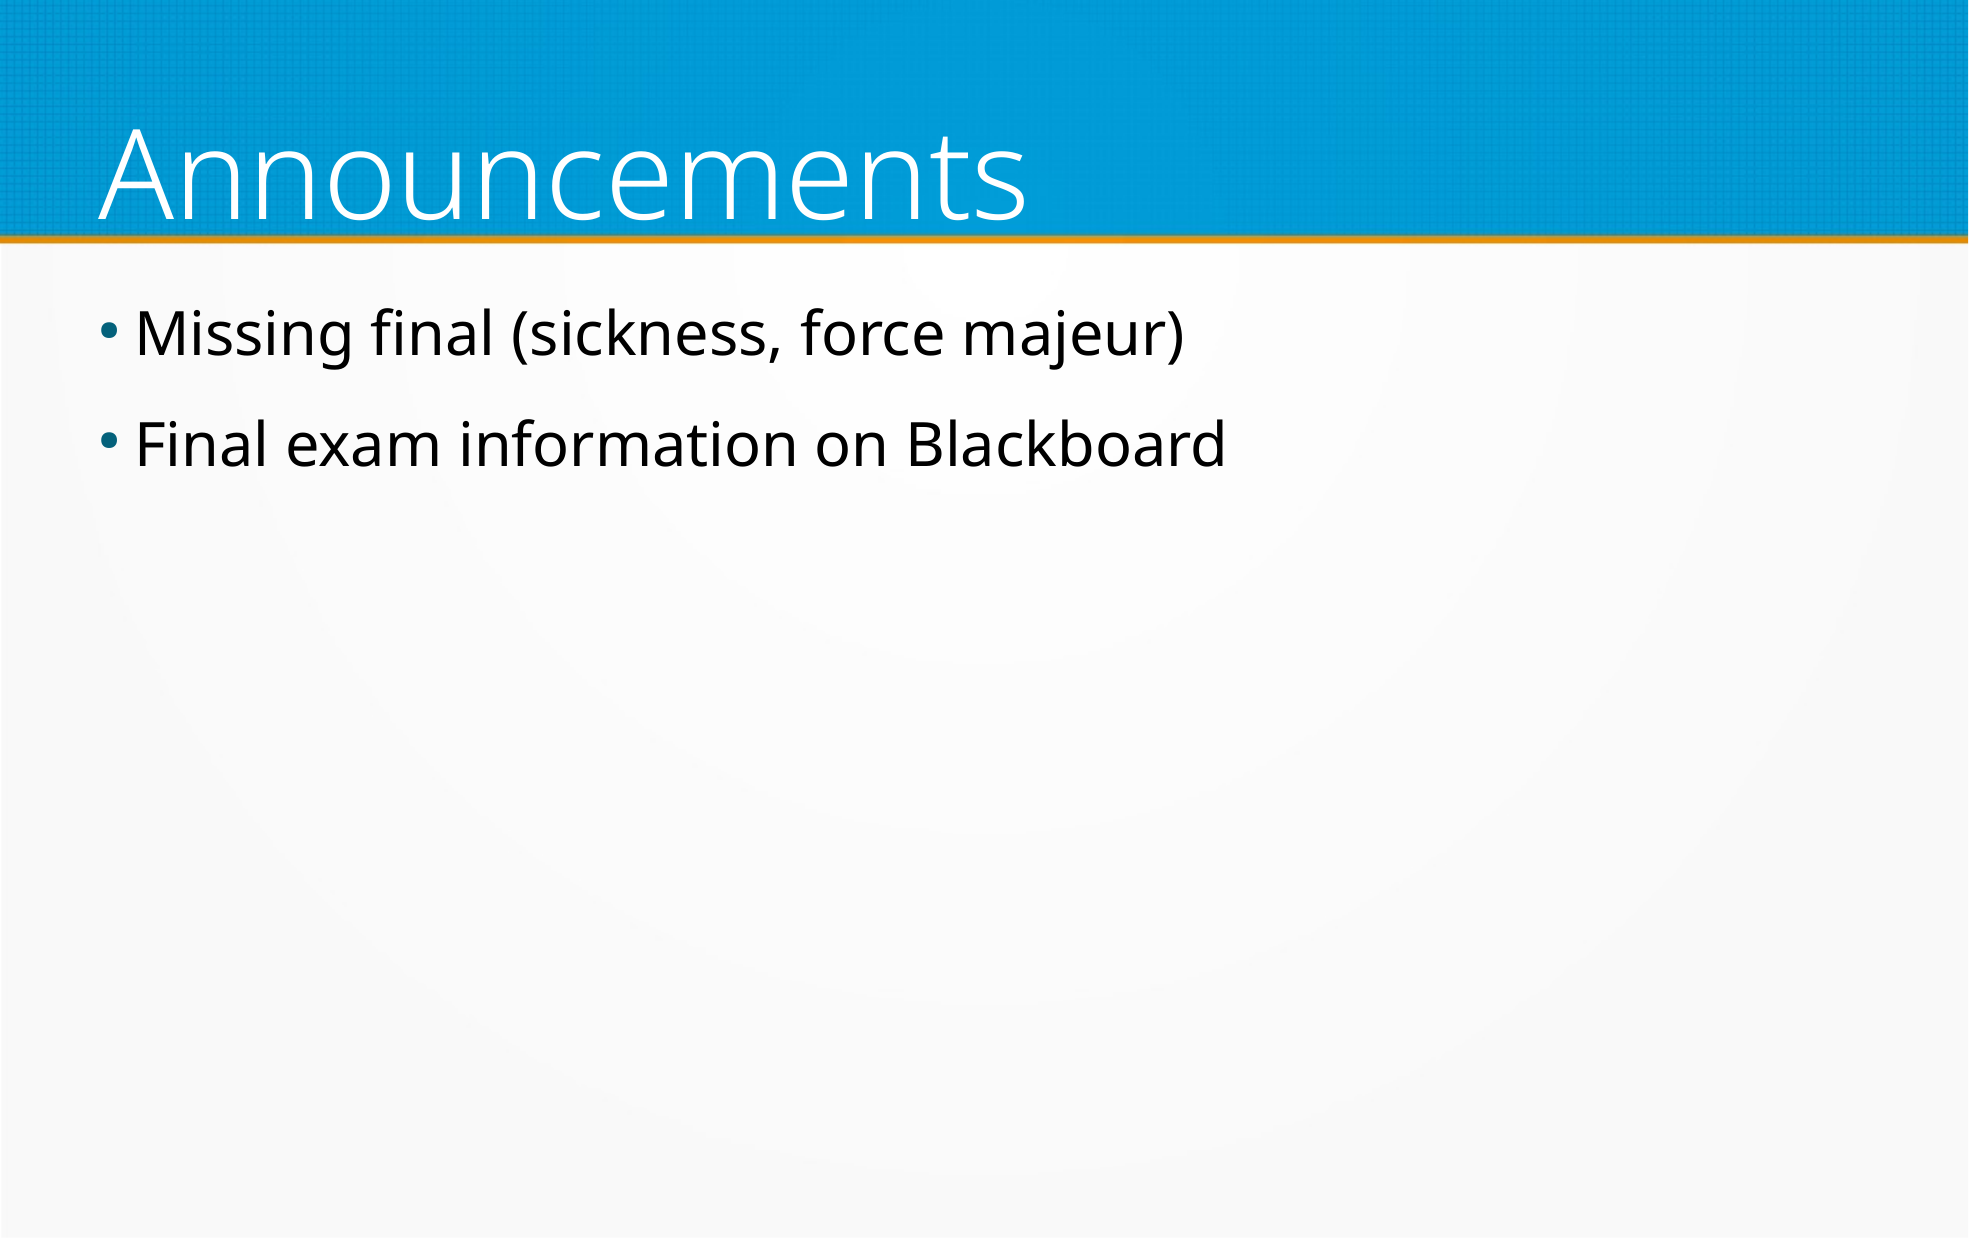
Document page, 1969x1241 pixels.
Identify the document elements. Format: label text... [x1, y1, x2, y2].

list Missing final (sickness, force majeur) Final exam information on Blackboard [98, 290, 1870, 1156]
picture [0, 233, 1969, 1241]
title Announcements [98, 49, 1870, 257]
